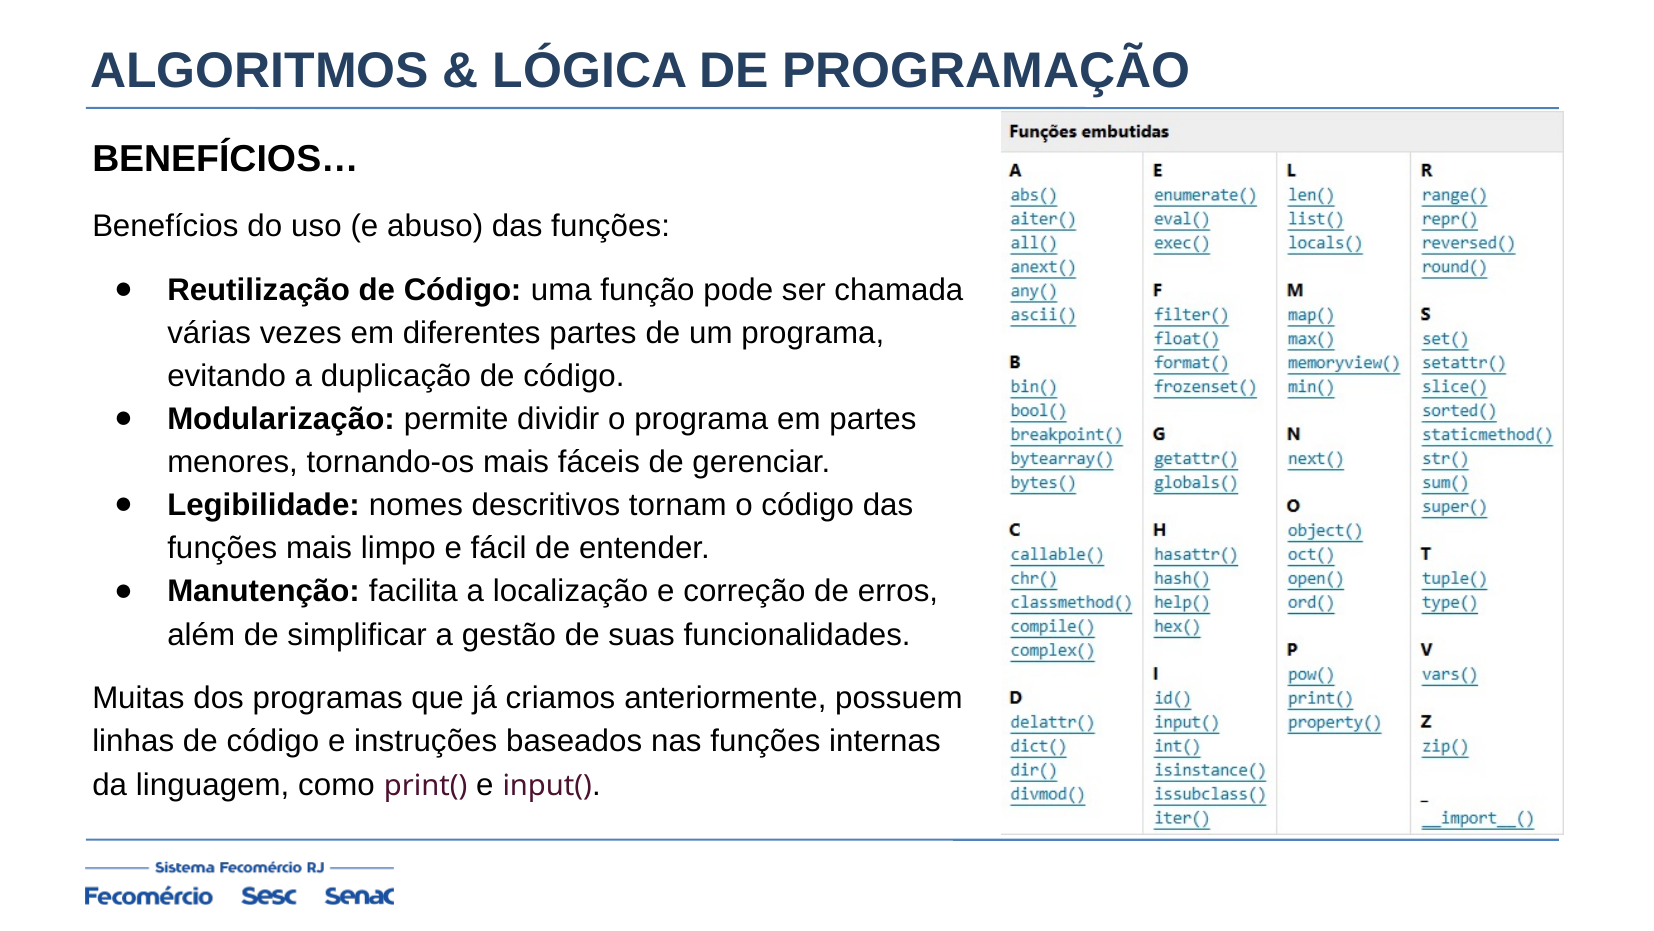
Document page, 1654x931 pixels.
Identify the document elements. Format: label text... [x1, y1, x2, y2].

picture [1001, 111, 1564, 835]
text_box ALGORITMOS & LÓGICA DE PROGRAMAÇÃO [90, 32, 1564, 104]
text_box BENEFÍCIOS… Benefícios do uso (e abuso) das funções: Reutilização de Código: uma função pode ser chamada várias vezes em diferentes partes de um programa, evitando a duplicação de código. Modularização: permite dividir o programa em partes menores, tornando-os mais fáceis de gerenciar. Legibilidade: nomes descritivos tornam o código das funções mais limpo e fácil de entender. Manutenção: facilita a localização e correção de erros, além de simplificar a gestão de suas funcionalidades. Muitas dos programas que já criamos anteriormente, possuem linhas de código e instruções baseados nas funções internas da linguagem, como print() e input(). [77, 112, 1002, 836]
picture [62, 845, 416, 921]
